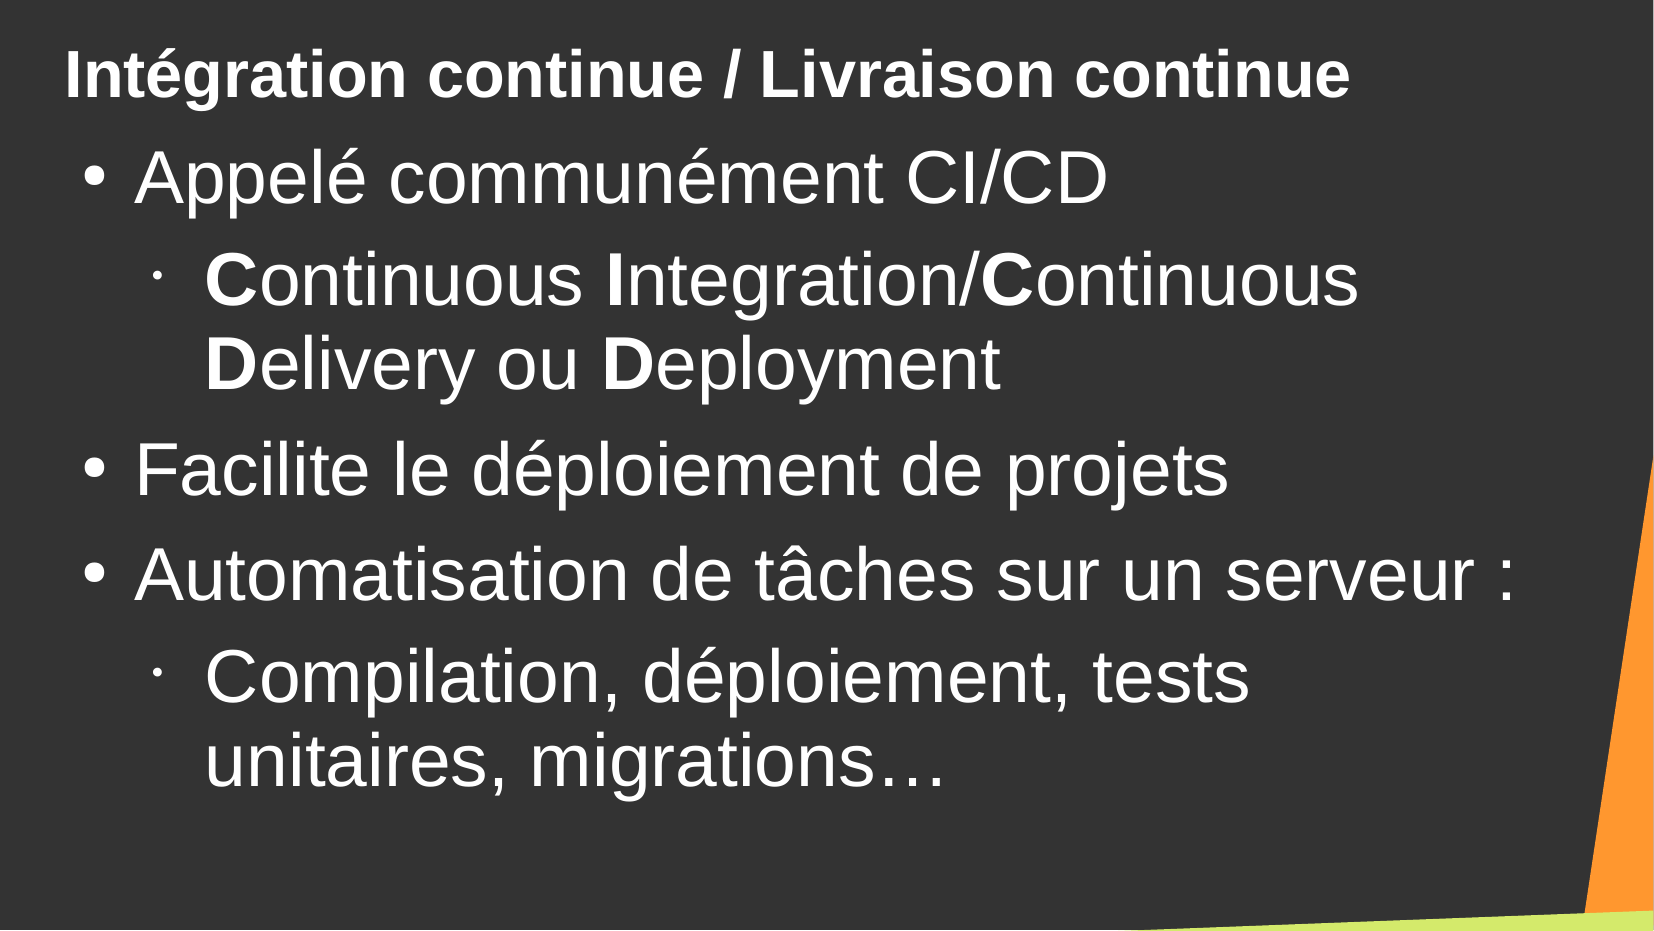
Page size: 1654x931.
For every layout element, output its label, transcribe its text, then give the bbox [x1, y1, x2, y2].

title Intégration continue / Livraison continue [64, 37, 1388, 115]
text_box [1118, 451, 1654, 931]
list Appelé communément CI/CD Continuous Integration/Continuous Delivery ou Deployment Facilite le déploiement de projets Automatisation de tâches sur un serveur : Compilation, déploiement, tests unitaires, migrations… [63, 135, 1542, 851]
